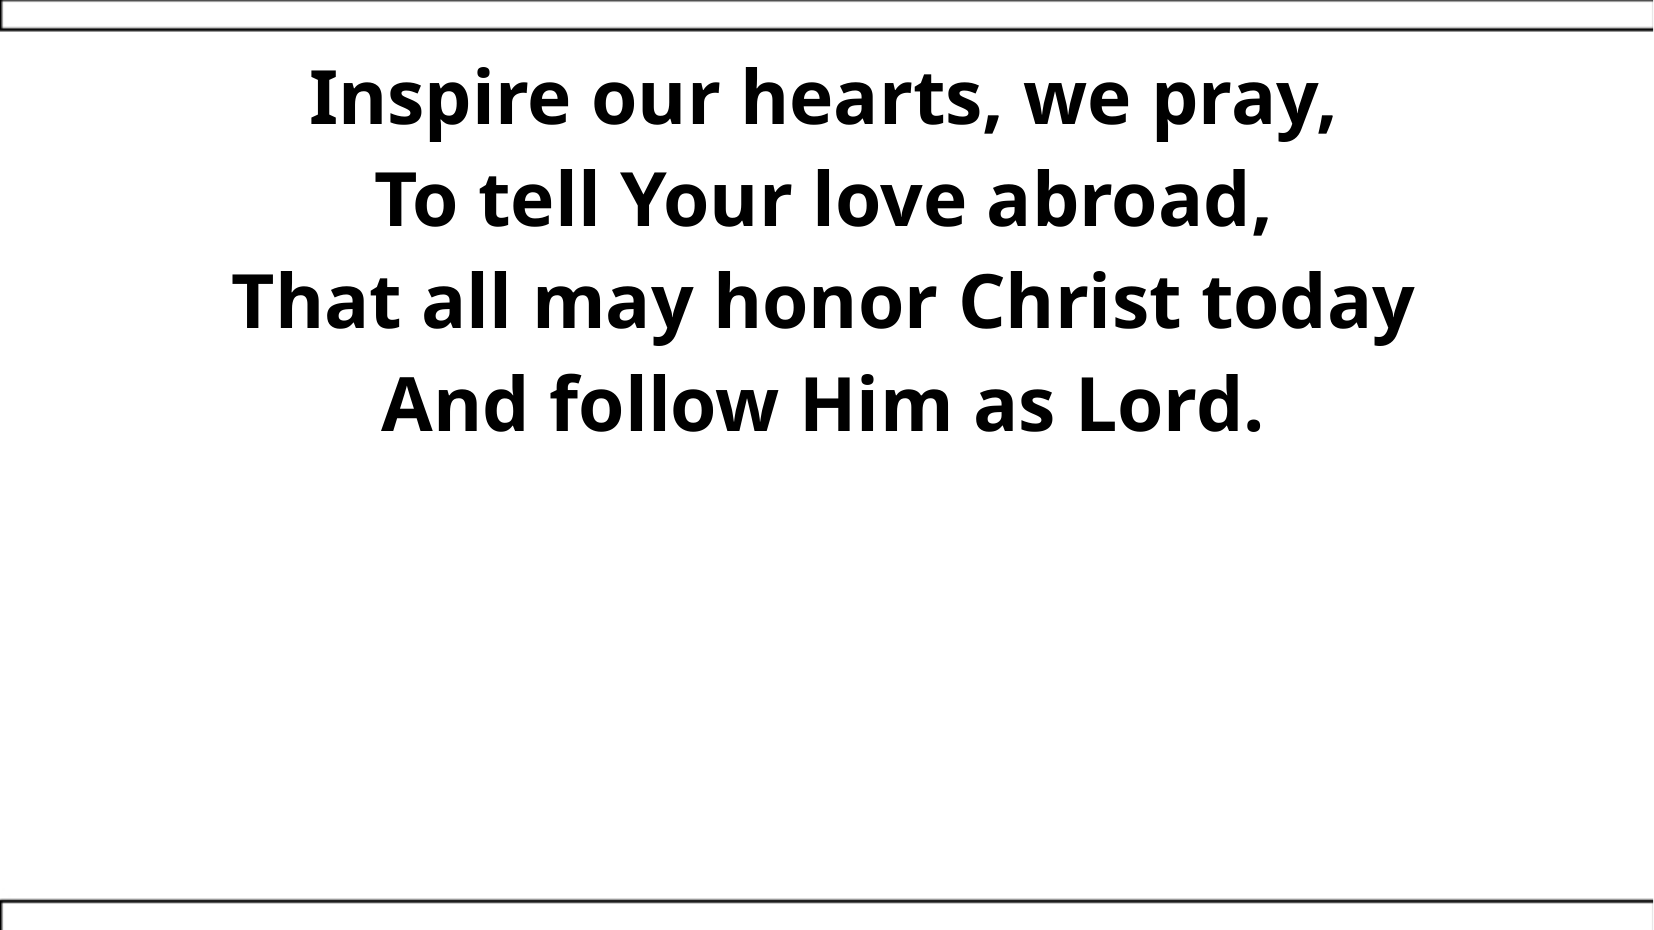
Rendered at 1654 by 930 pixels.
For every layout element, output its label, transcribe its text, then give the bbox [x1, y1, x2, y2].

picture [0, 0, 1654, 930]
text_box Inspire our hearts, we pray, To tell Your love abroad, That all may honor Christ today And follow Him as Lord. [89, 36, 1559, 451]
